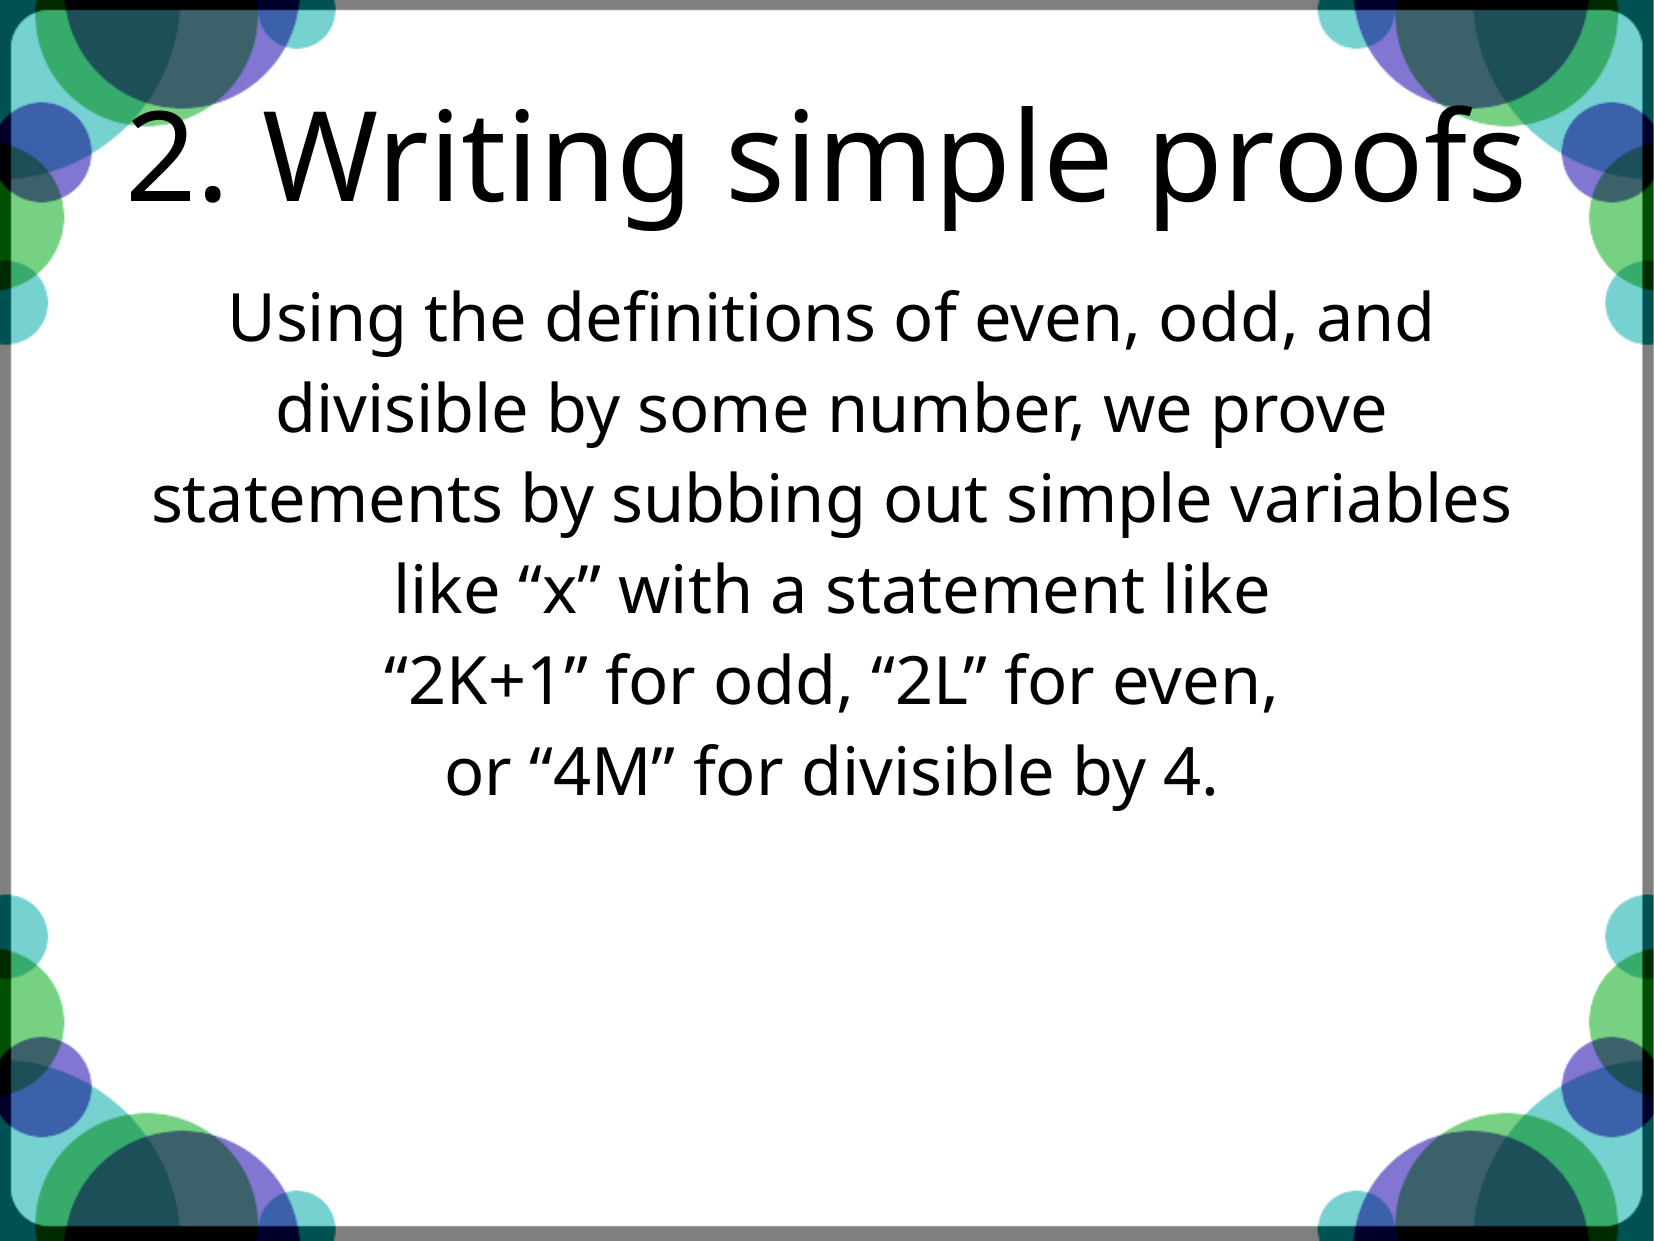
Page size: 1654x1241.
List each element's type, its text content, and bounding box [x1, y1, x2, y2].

picture [0, 0, 1654, 1241]
text_box Using the definitions of even, odd, and divisible by some number, we prove statements by subbing out simple variables like “x” with a statement like “2K+1” for odd, “2L” for even, or “4M” for divisible by 4. [135, 270, 1531, 943]
title 2. Writing simple proofs [82, 49, 1571, 257]
